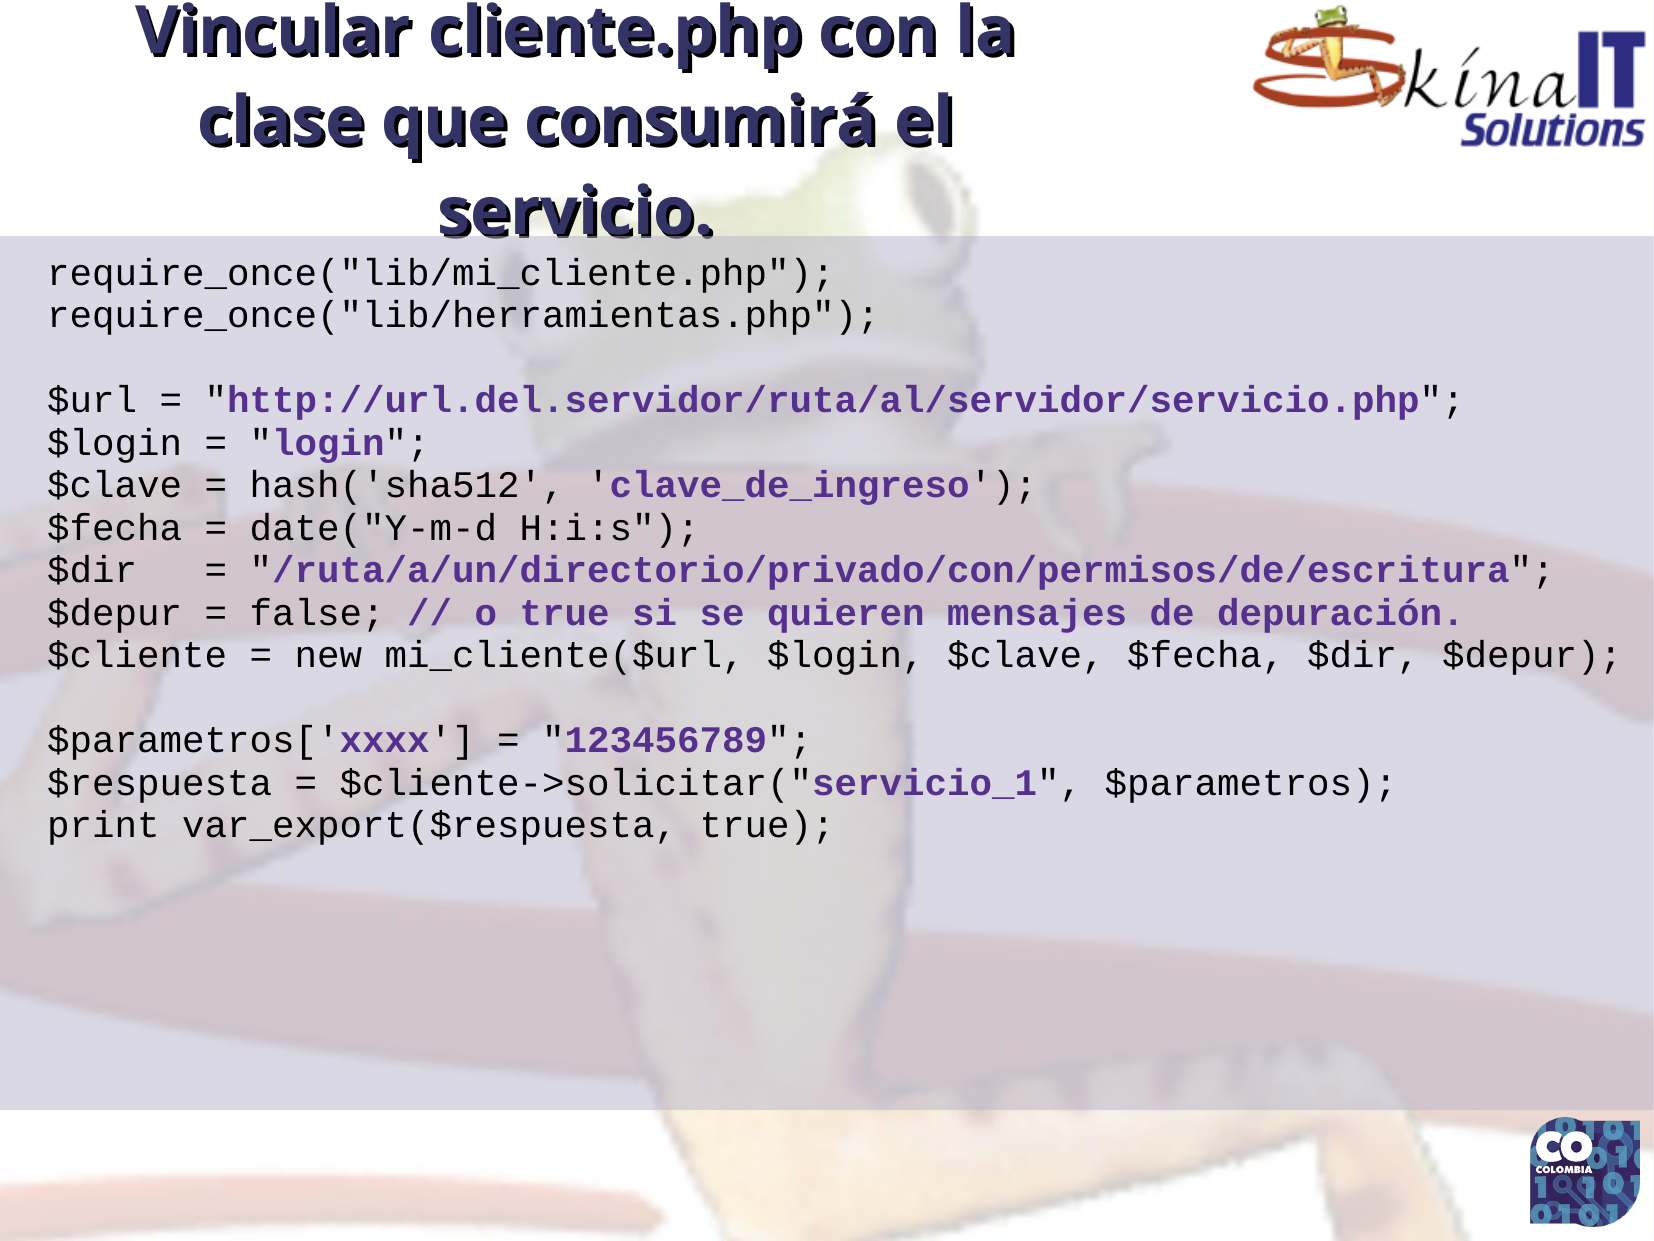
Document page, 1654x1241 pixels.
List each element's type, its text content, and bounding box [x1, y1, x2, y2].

picture [1152, 0, 1654, 236]
list require_once("lib/mi_cliente.php"); require_once("lib/herramientas.php"); $url = "http://url.del.servidor/ruta/al/servidor/servicio.php"; $login = "login"; $clave = hash('sha512', 'clave_de_ingreso'); $fecha = date("Y-m-d H:i:s"); $dir = "/ruta/a/un/directorio/privado/con/permisos/de/escritura"; $depur = false; // o true si se quieren mensajes de depuración. $cliente = new mi_cliente($url, $login, $clave, $fecha, $dir, $depur); $parametros['xxxx'] = "123456789"; $respuesta = $cliente->solicitar("servicio_1", $parametros); print var_export($respuesta, true); [0, 236, 1654, 1111]
picture [0, 1111, 1654, 1241]
title Vincular cliente.php con la clase que consumirá el servicio. [0, 0, 1152, 236]
